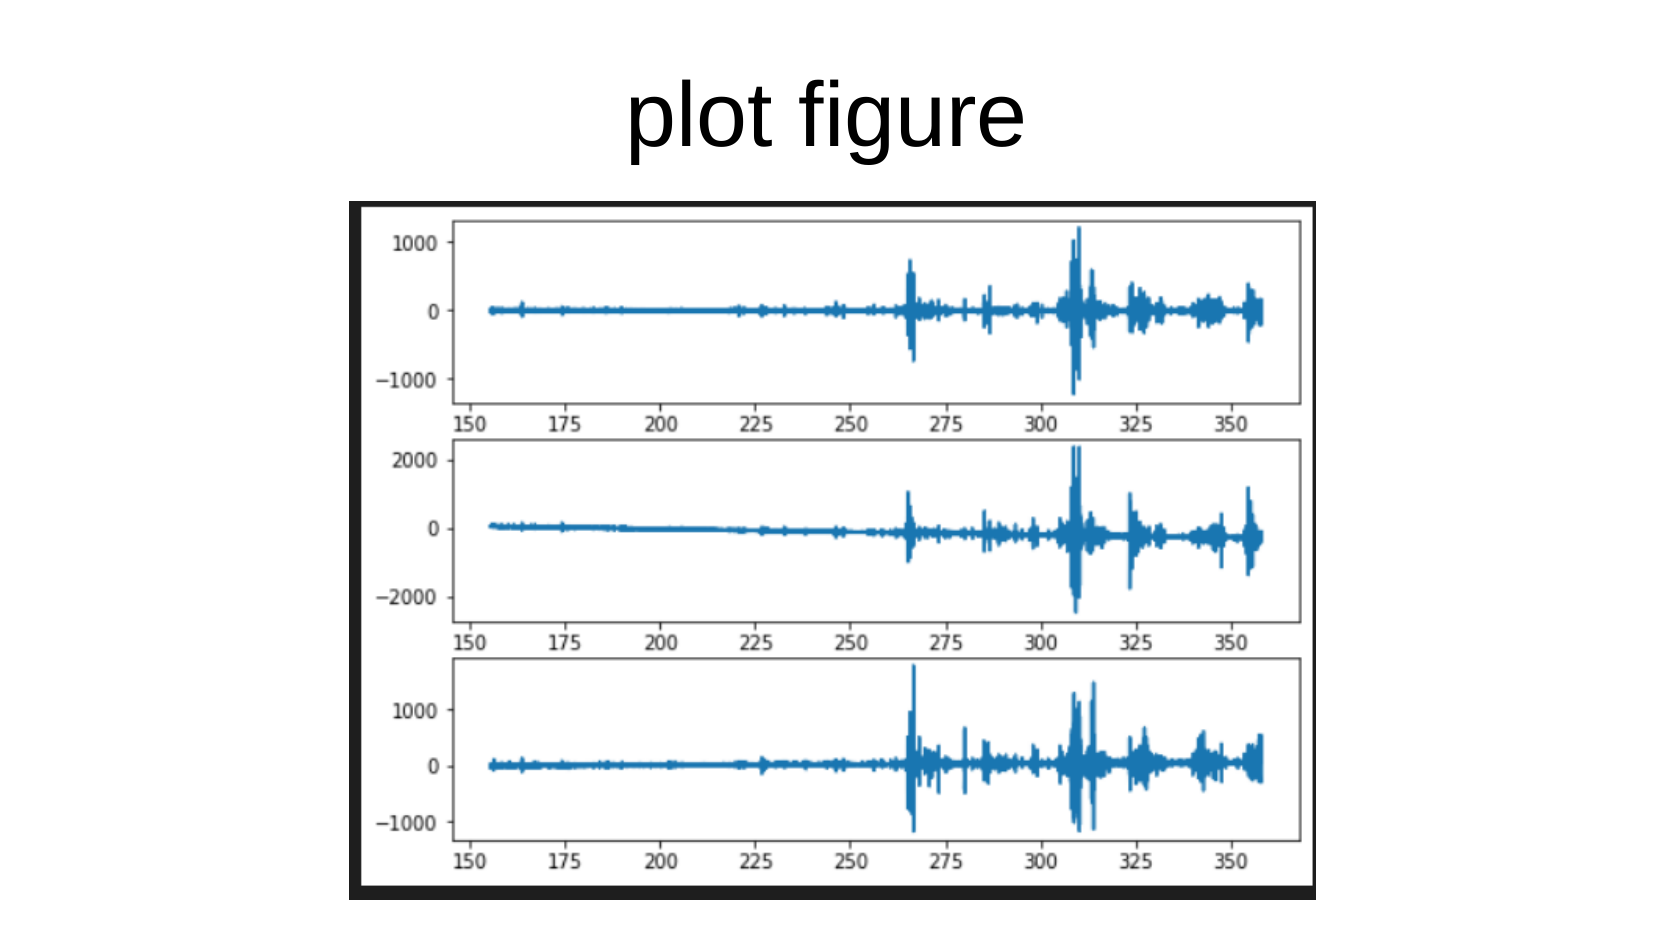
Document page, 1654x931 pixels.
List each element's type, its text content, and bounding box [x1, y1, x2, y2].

title plot figure [82, 37, 1571, 193]
picture [349, 201, 1316, 901]
